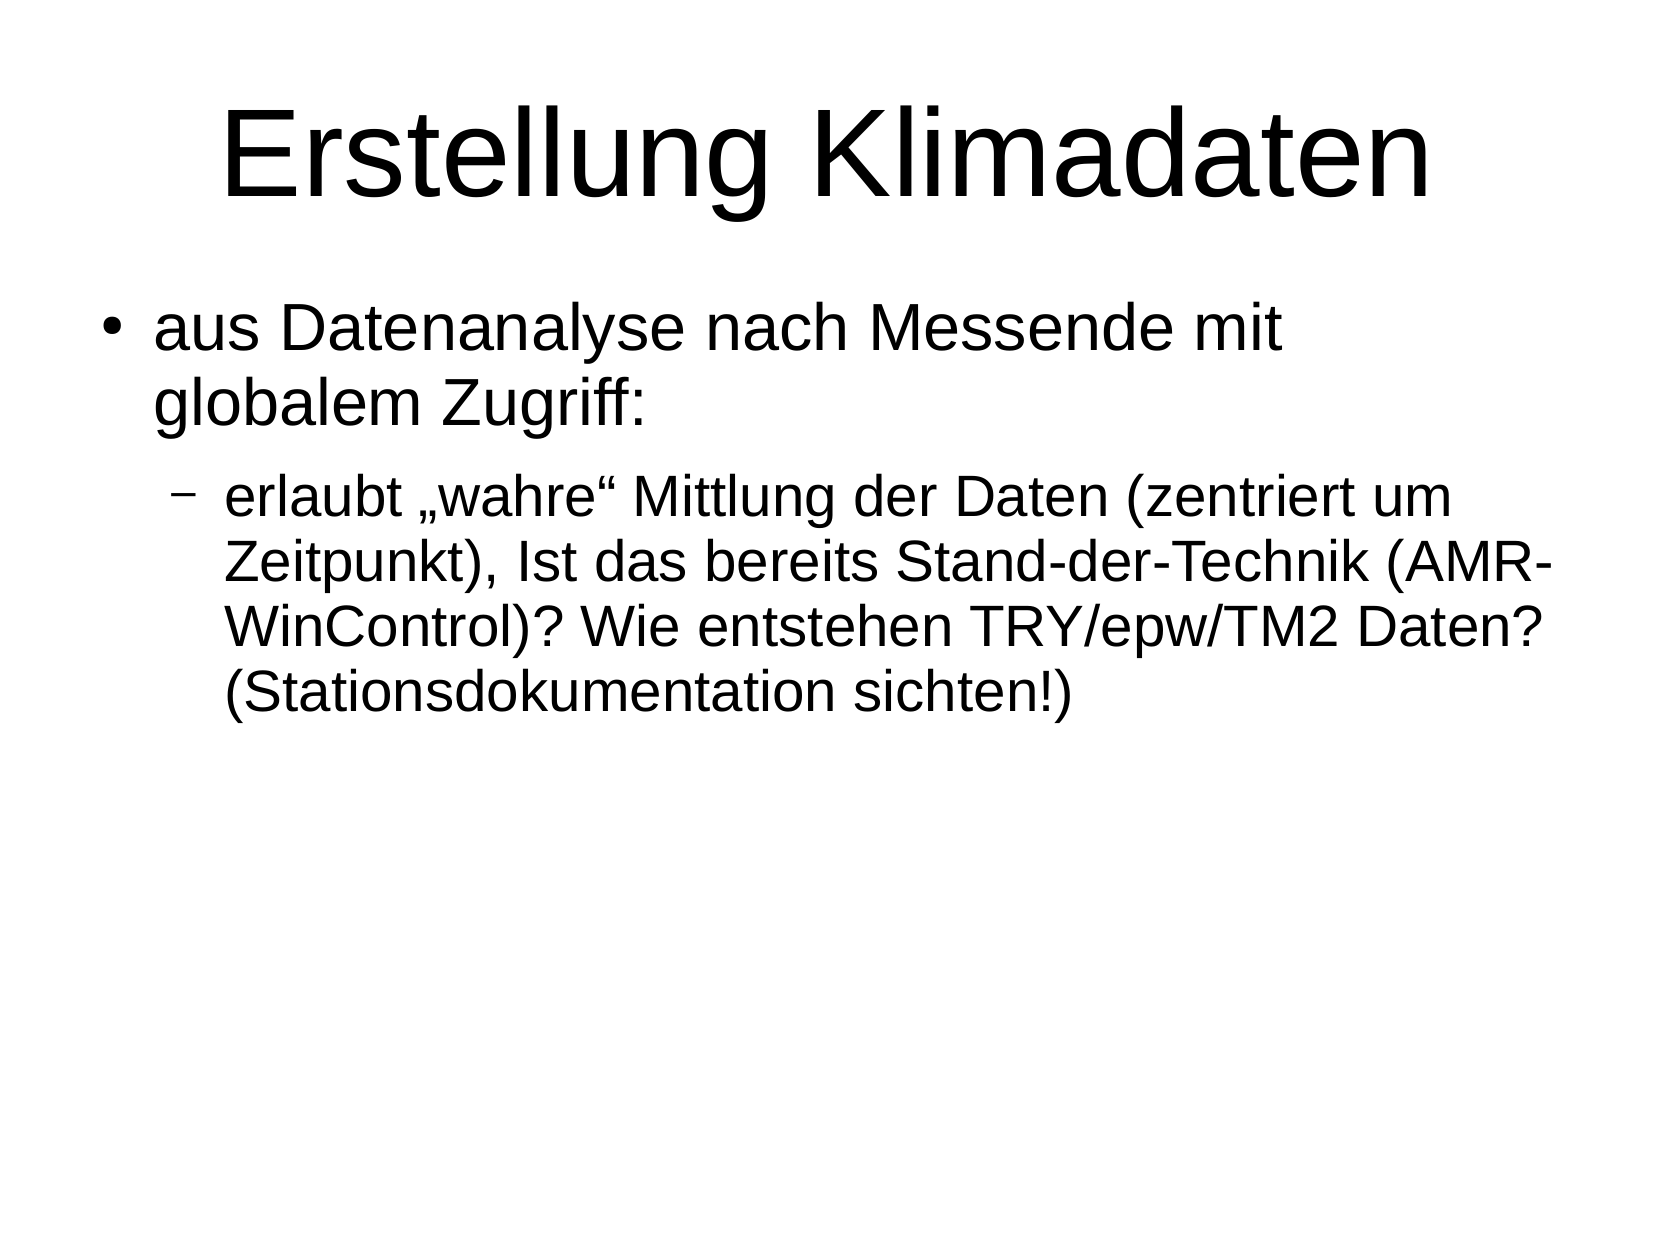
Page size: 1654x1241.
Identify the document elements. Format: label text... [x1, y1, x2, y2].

title Erstellung Klimadaten [82, 49, 1571, 257]
list aus Datenanalyse nach Messende mit globalem Zugriff: erlaubt „wahre“ Mittlung der Daten (zentriert um Zeitpunkt), Ist das bereits Stand-der-Technik (AMR-WinControl)? Wie entstehen TRY/epw/TM2 Daten? (Stationsdokumentation sichten!) [82, 290, 1571, 1010]
